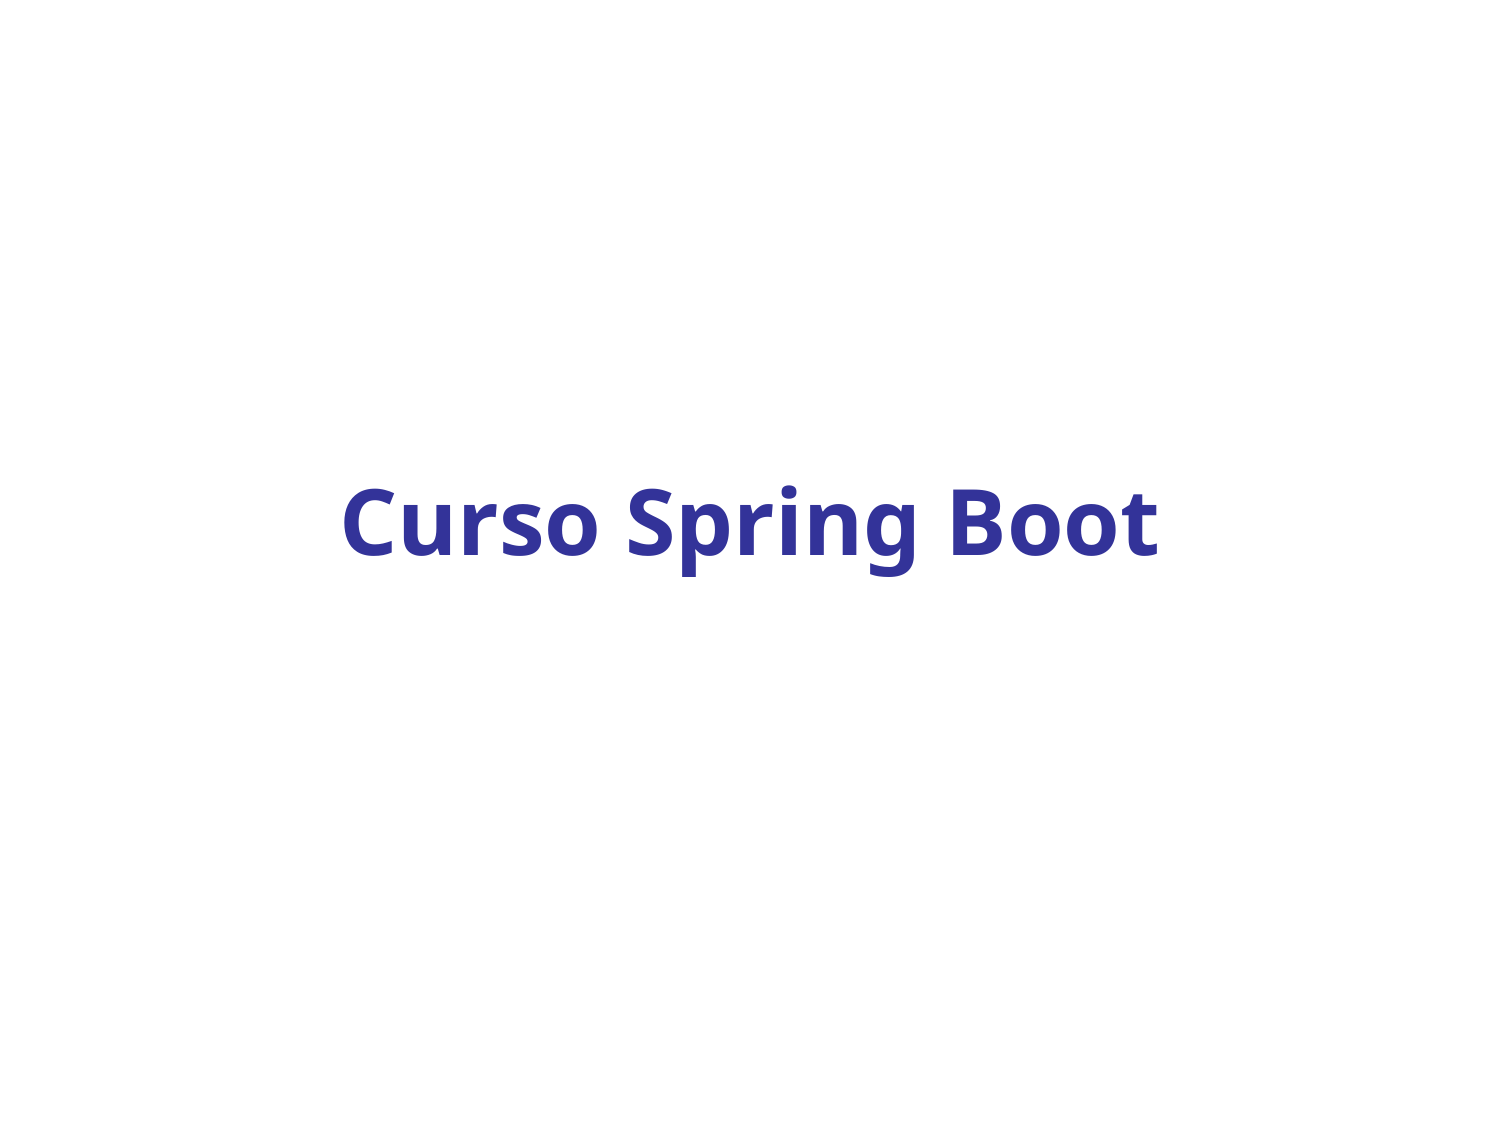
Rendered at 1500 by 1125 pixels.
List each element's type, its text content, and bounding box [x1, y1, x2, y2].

title Curso Spring Boot [53, 427, 1447, 610]
